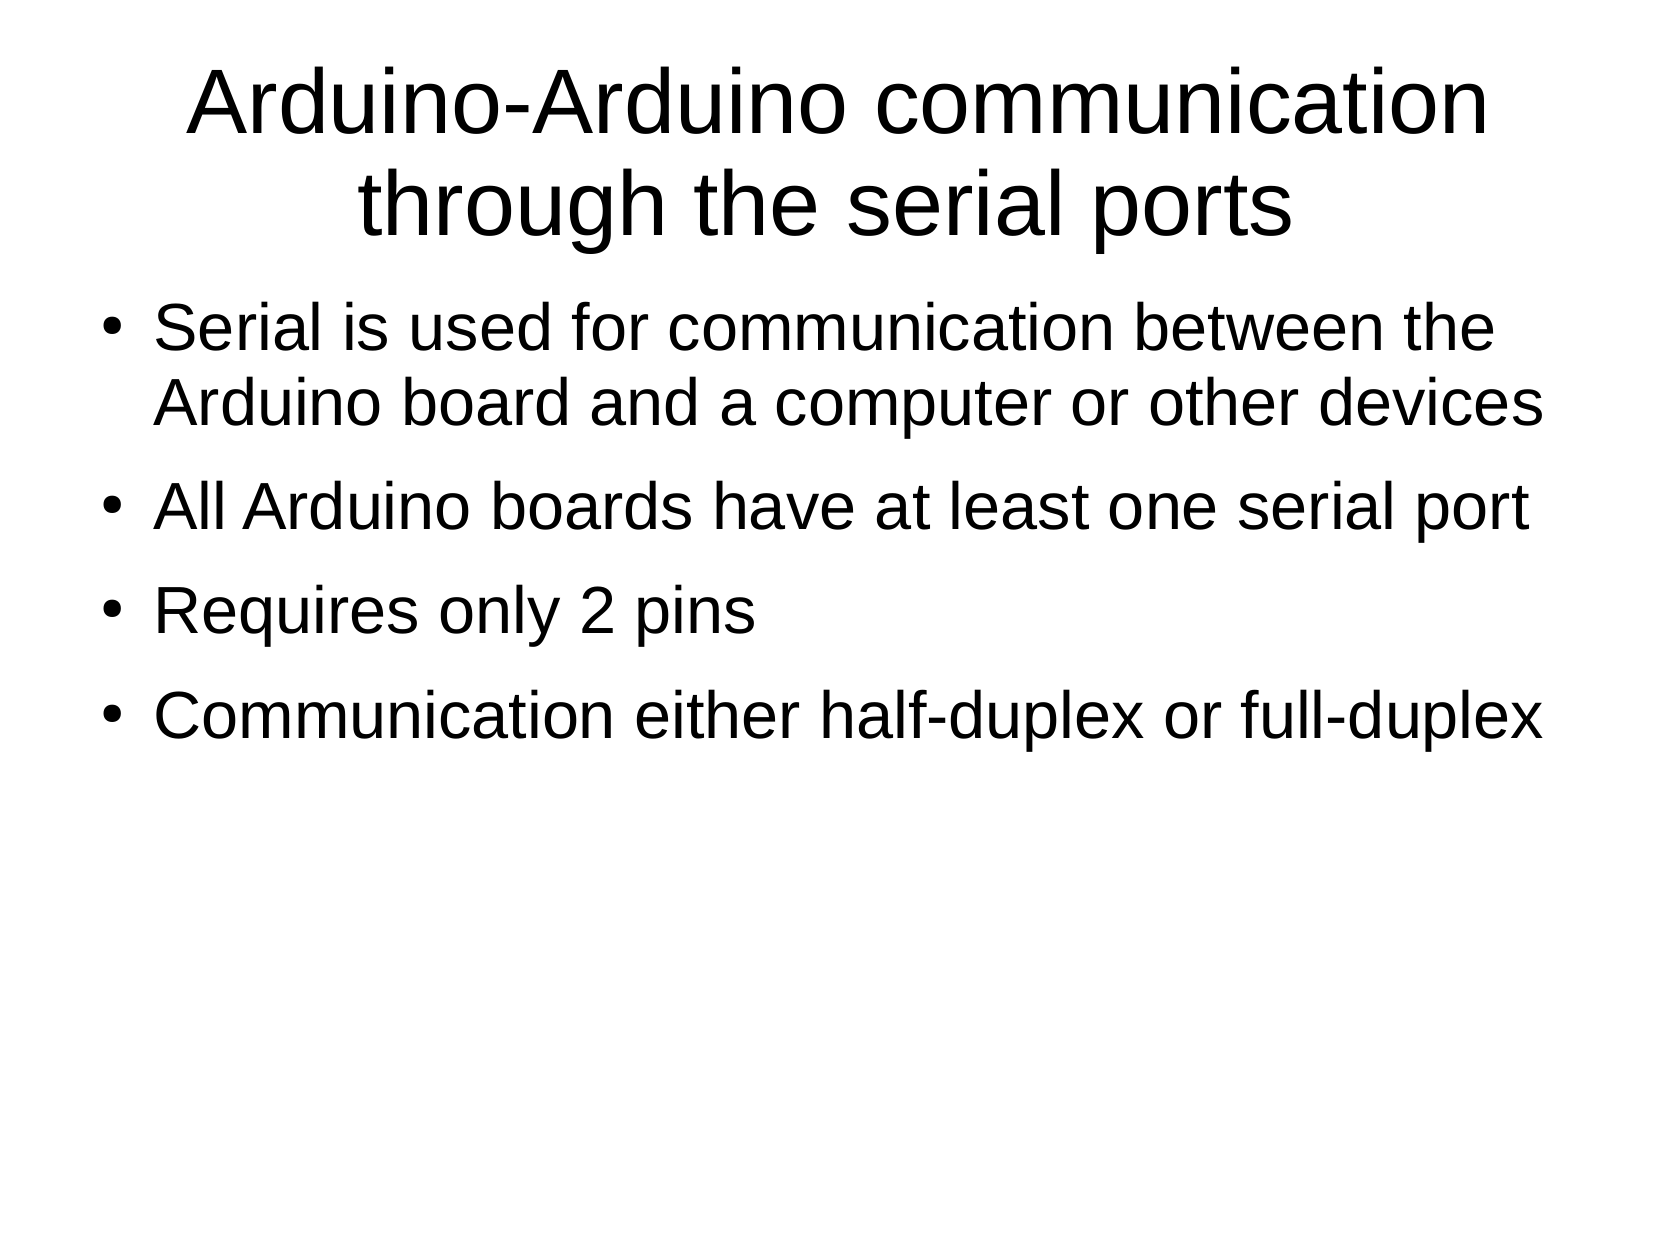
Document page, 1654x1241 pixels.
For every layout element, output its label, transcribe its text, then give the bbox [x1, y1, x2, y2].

list Serial is used for communication between the Arduino board and a computer or other devices All Arduino boards have at least one serial port Requires only 2 pins Communication either half-duplex or full-duplex [82, 290, 1571, 1010]
title Arduino-Arduino communication through the serial ports [82, 49, 1571, 257]
